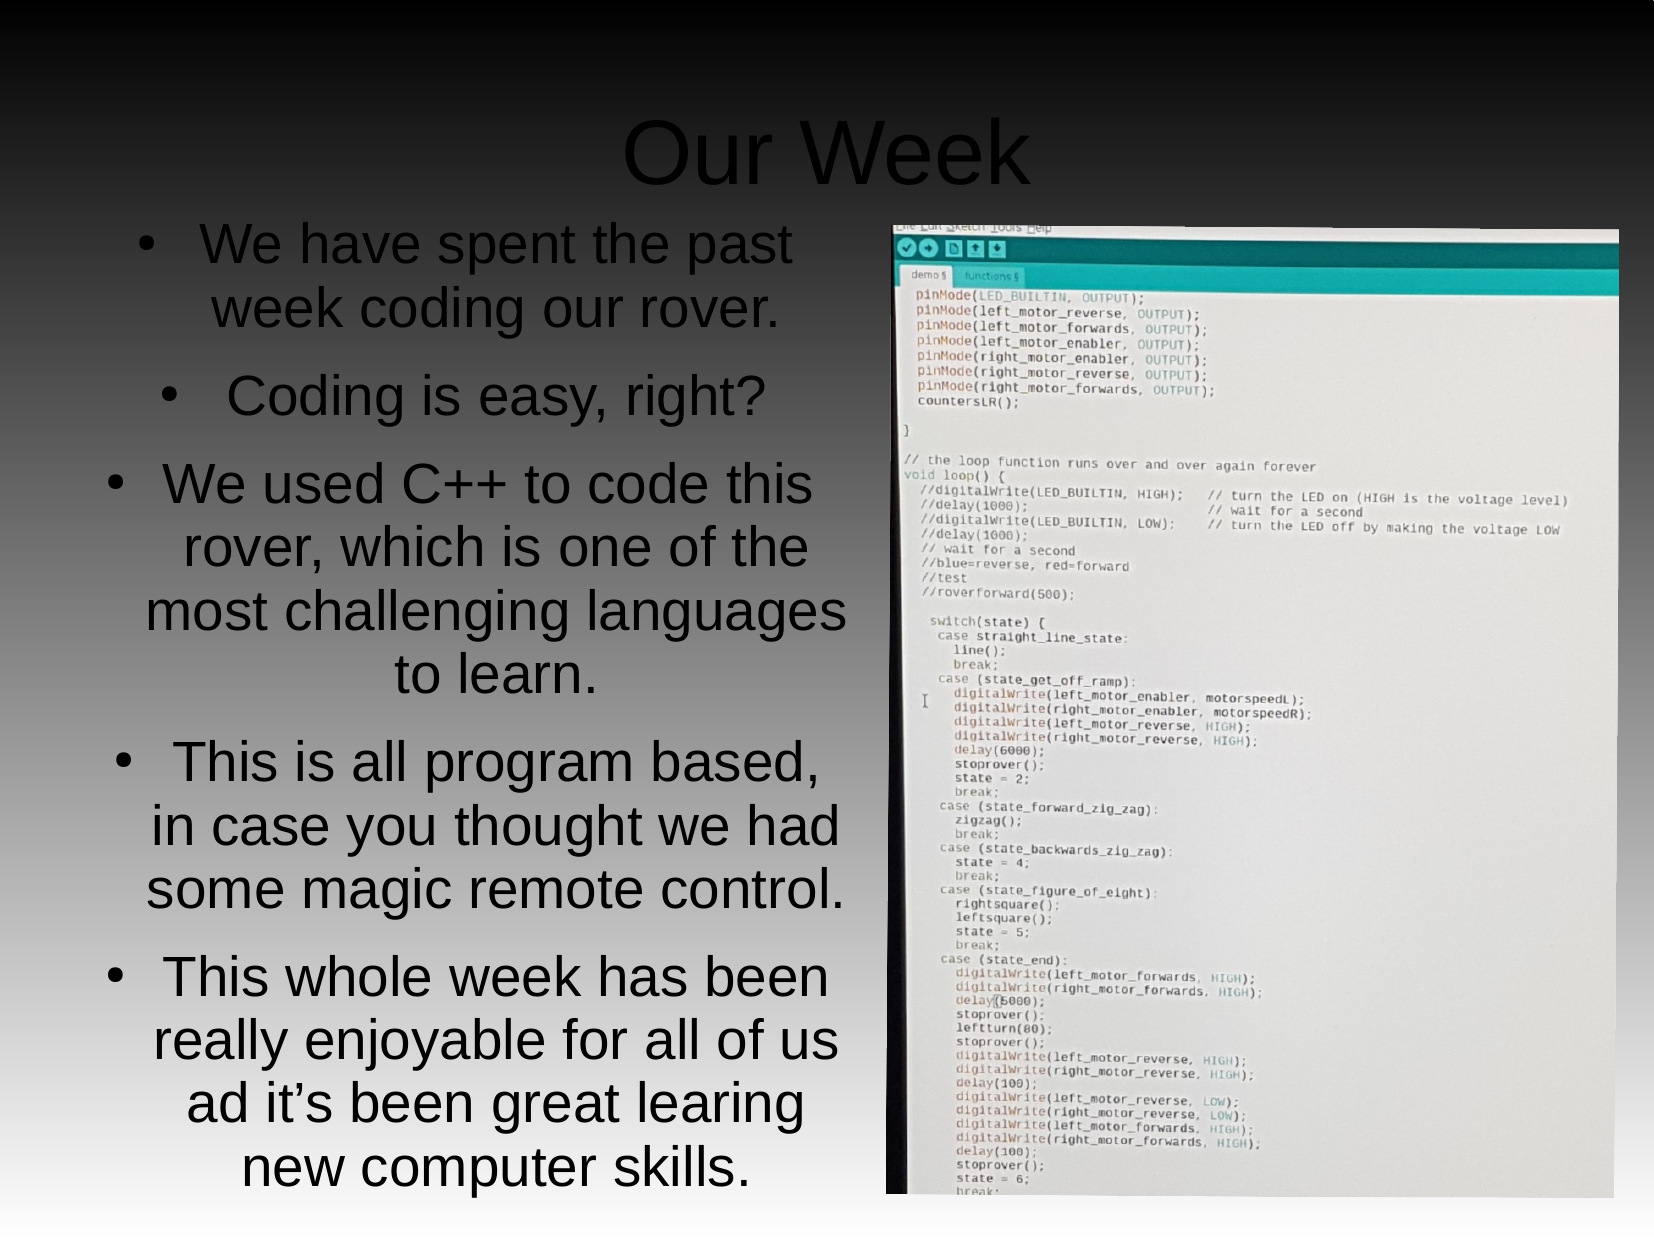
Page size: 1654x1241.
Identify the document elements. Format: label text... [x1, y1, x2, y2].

list We have spent the past week coding our rover. Coding is easy, right? We used C++ to code this rover, which is one of the most challenging languages to learn. This is all program based, in case you thought we had some magic remote control. This whole week has been really enjoyable for all of us ad it’s been great learing new computer skills. [82, 212, 851, 1217]
title Our Week [82, 49, 1571, 257]
picture [885, 224, 1619, 1198]
